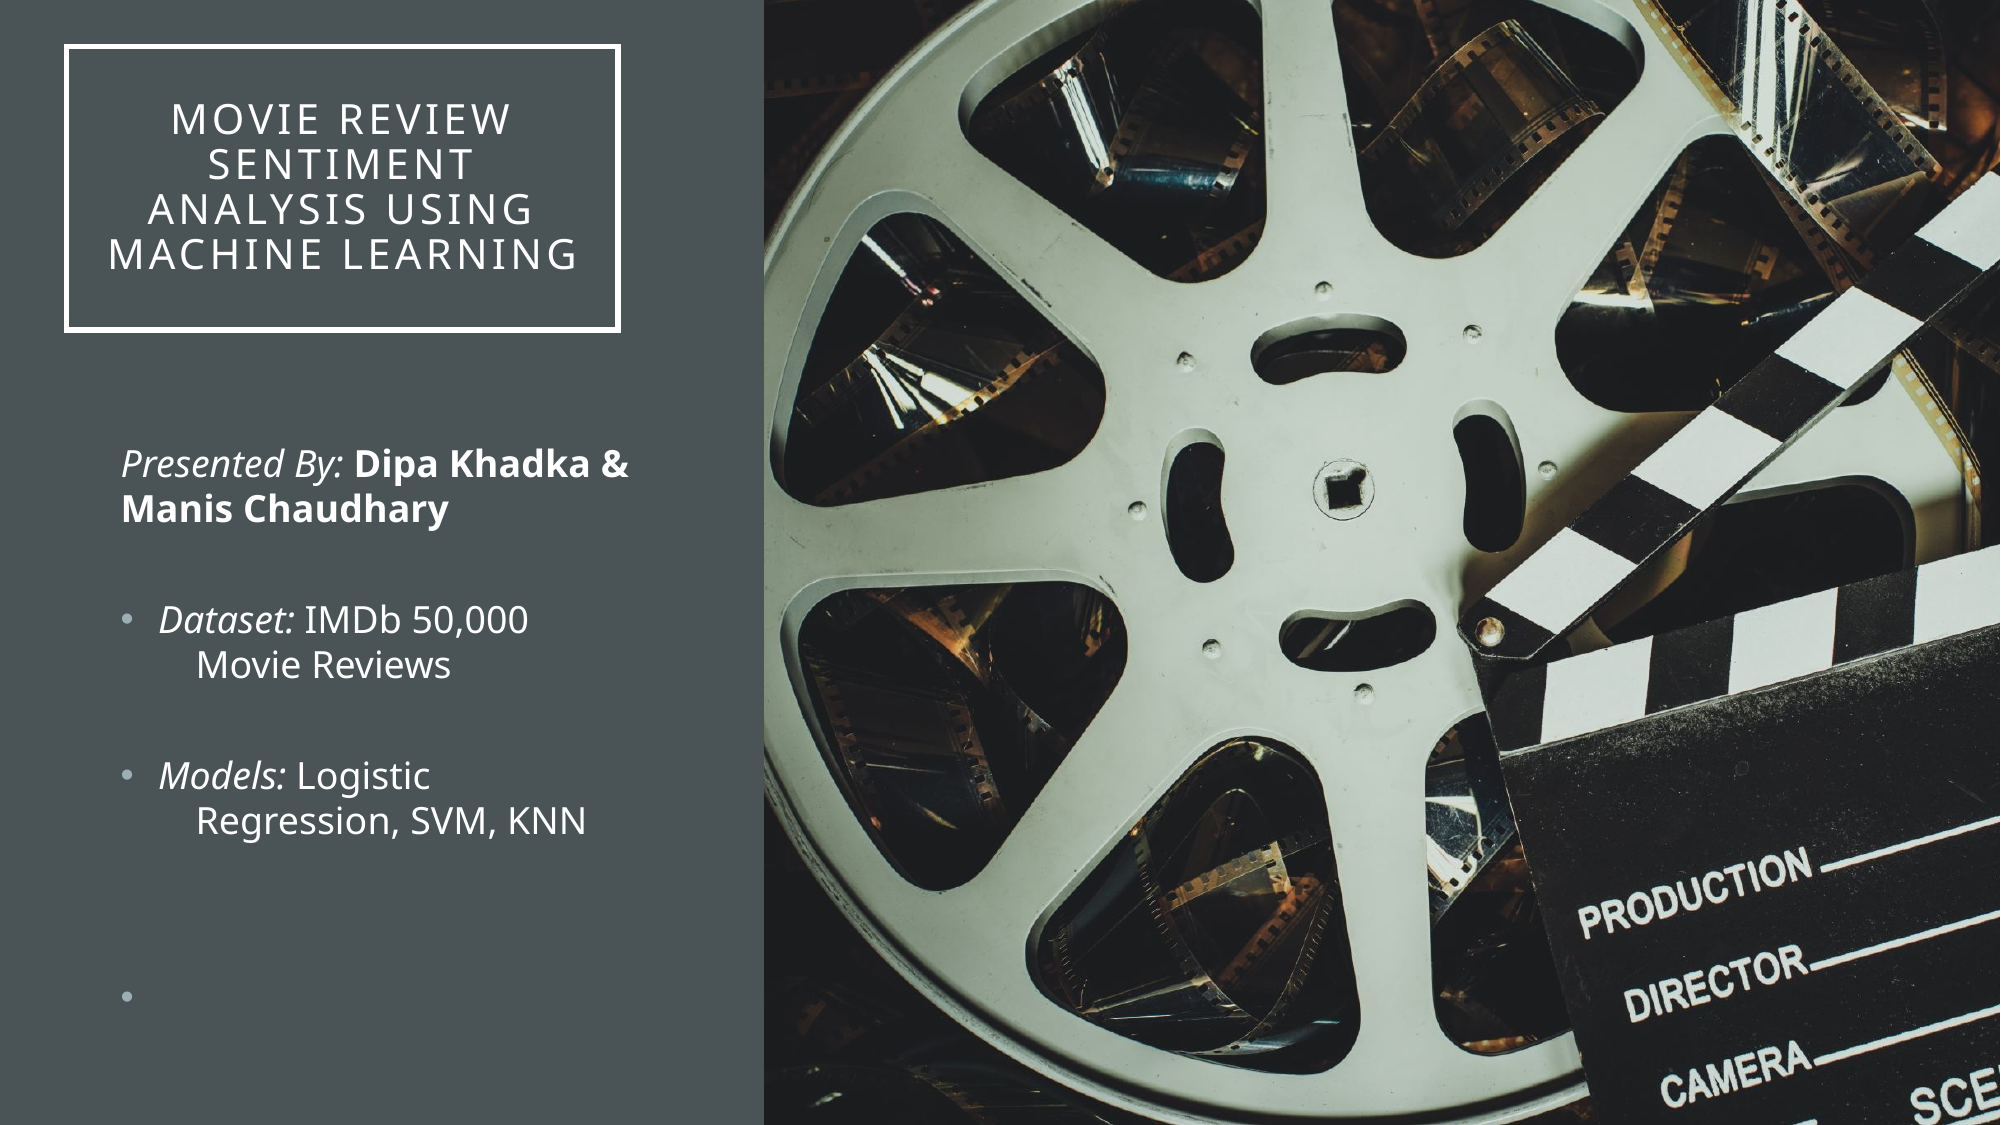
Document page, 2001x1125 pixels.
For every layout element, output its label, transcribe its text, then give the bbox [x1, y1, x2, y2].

list Presented By: Dipa Khadka & Manis Chaudhary Dataset: IMDb 50,000 Movie Reviews Models: Logistic Regression, SVM, KNN [105, 432, 658, 994]
picture [764, 0, 2000, 1125]
text_box [0, 0, 764, 1125]
title Movie Review Sentiment Analysis Using Machine Learning [66, 46, 619, 330]
